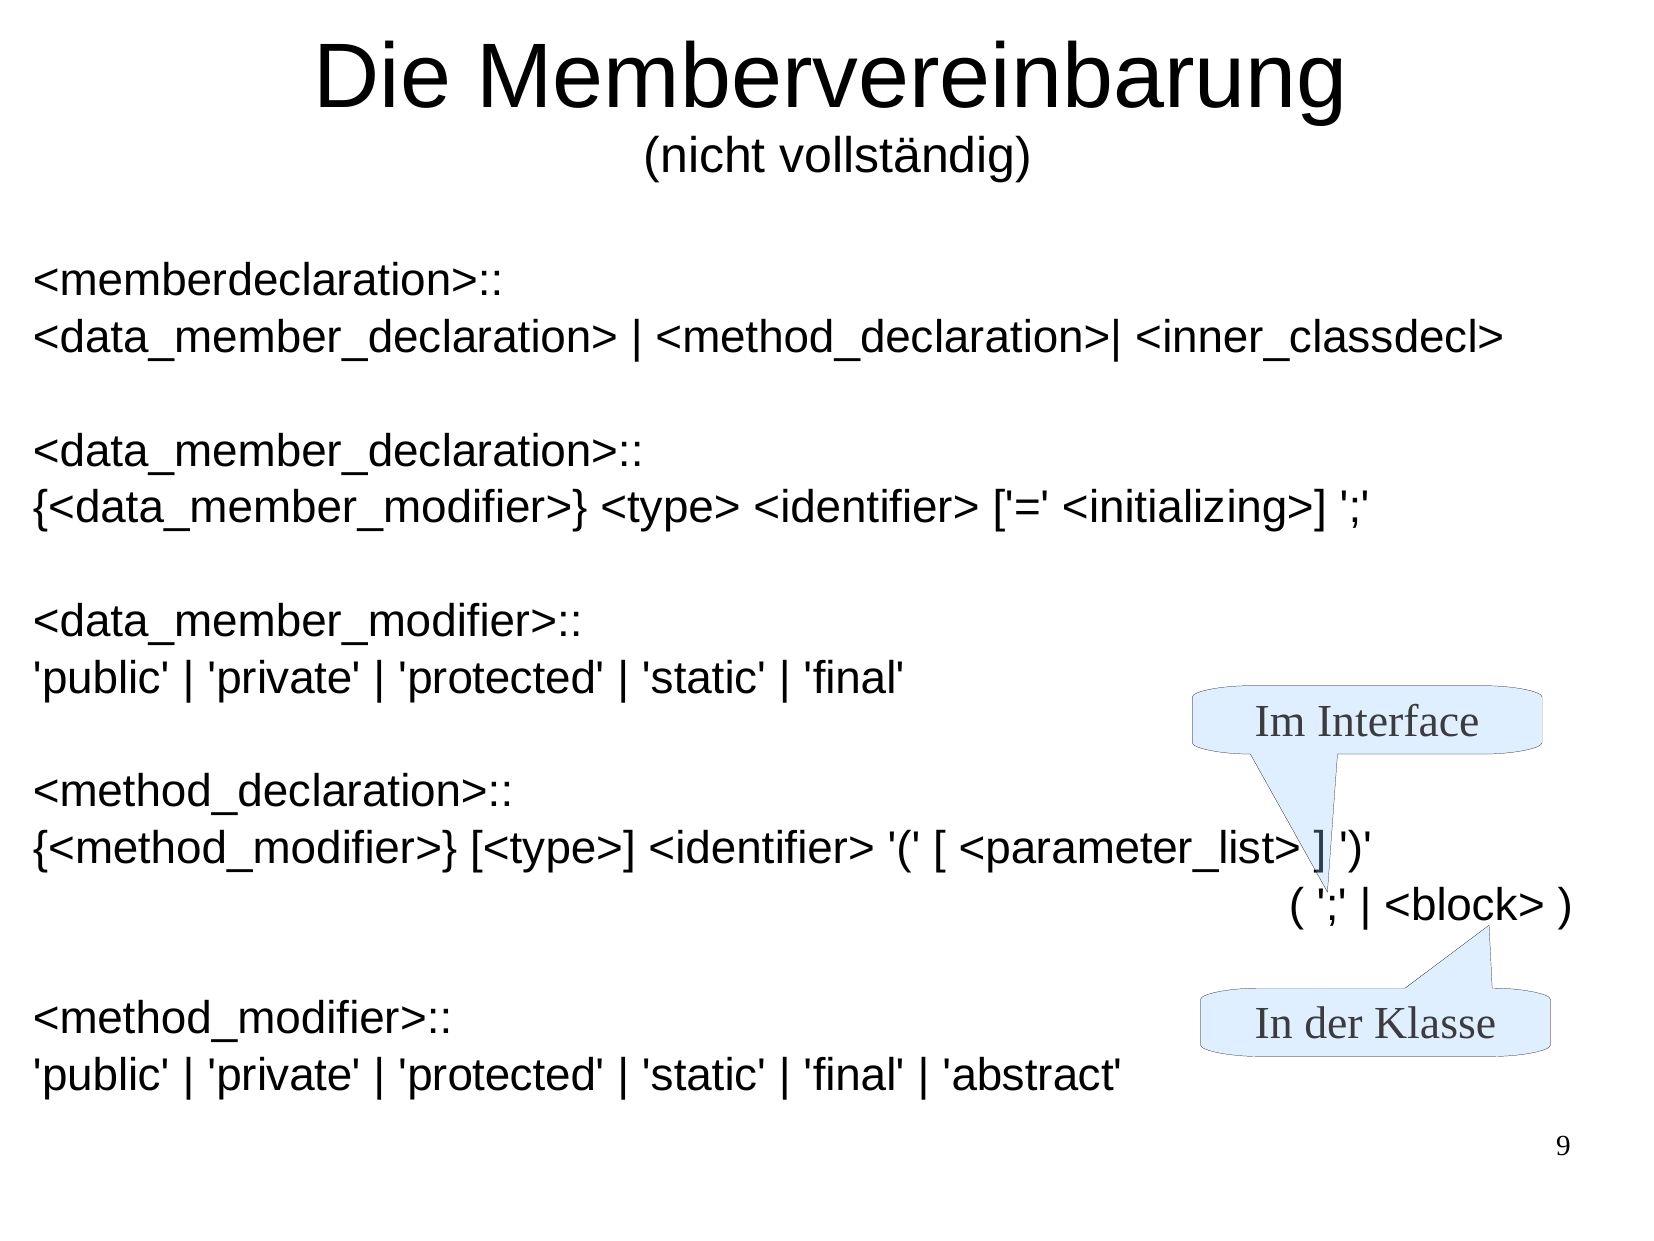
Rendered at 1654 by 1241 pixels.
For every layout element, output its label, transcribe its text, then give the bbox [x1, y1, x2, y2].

chart [32, 252, 1616, 1184]
title Die Membervereinbarung (nicht vollständig) [86, 0, 1576, 208]
